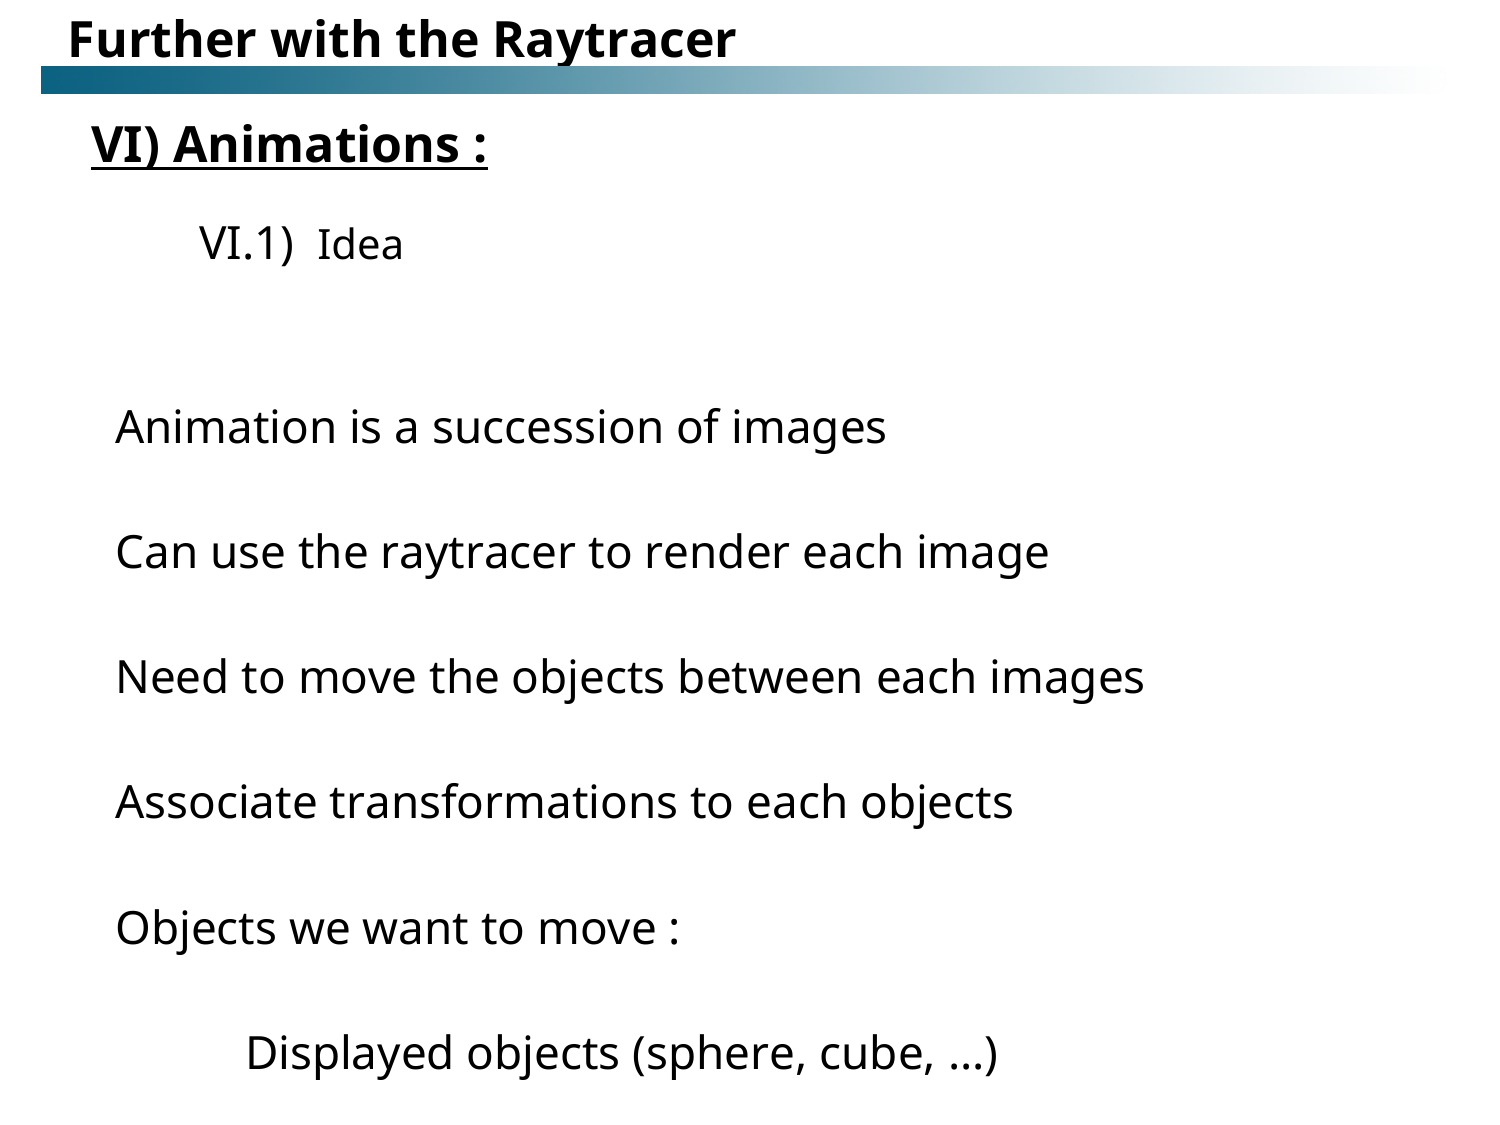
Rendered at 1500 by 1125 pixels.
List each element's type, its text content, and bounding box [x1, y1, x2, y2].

text_box Animation is a succession of images Can use the raytracer to render each image Need to move the objects between each images Associate transformations to each objects Objects we want to move : Displayed objects (sphere, cube, ...) Lights Cameras [88, 324, 1477, 1106]
picture [41, 66, 1471, 94]
text_box VI.1) Idea [184, 203, 1182, 282]
text_box VI) Animations : [76, 101, 857, 186]
title Further with the Raytracer [53, 1, 859, 66]
